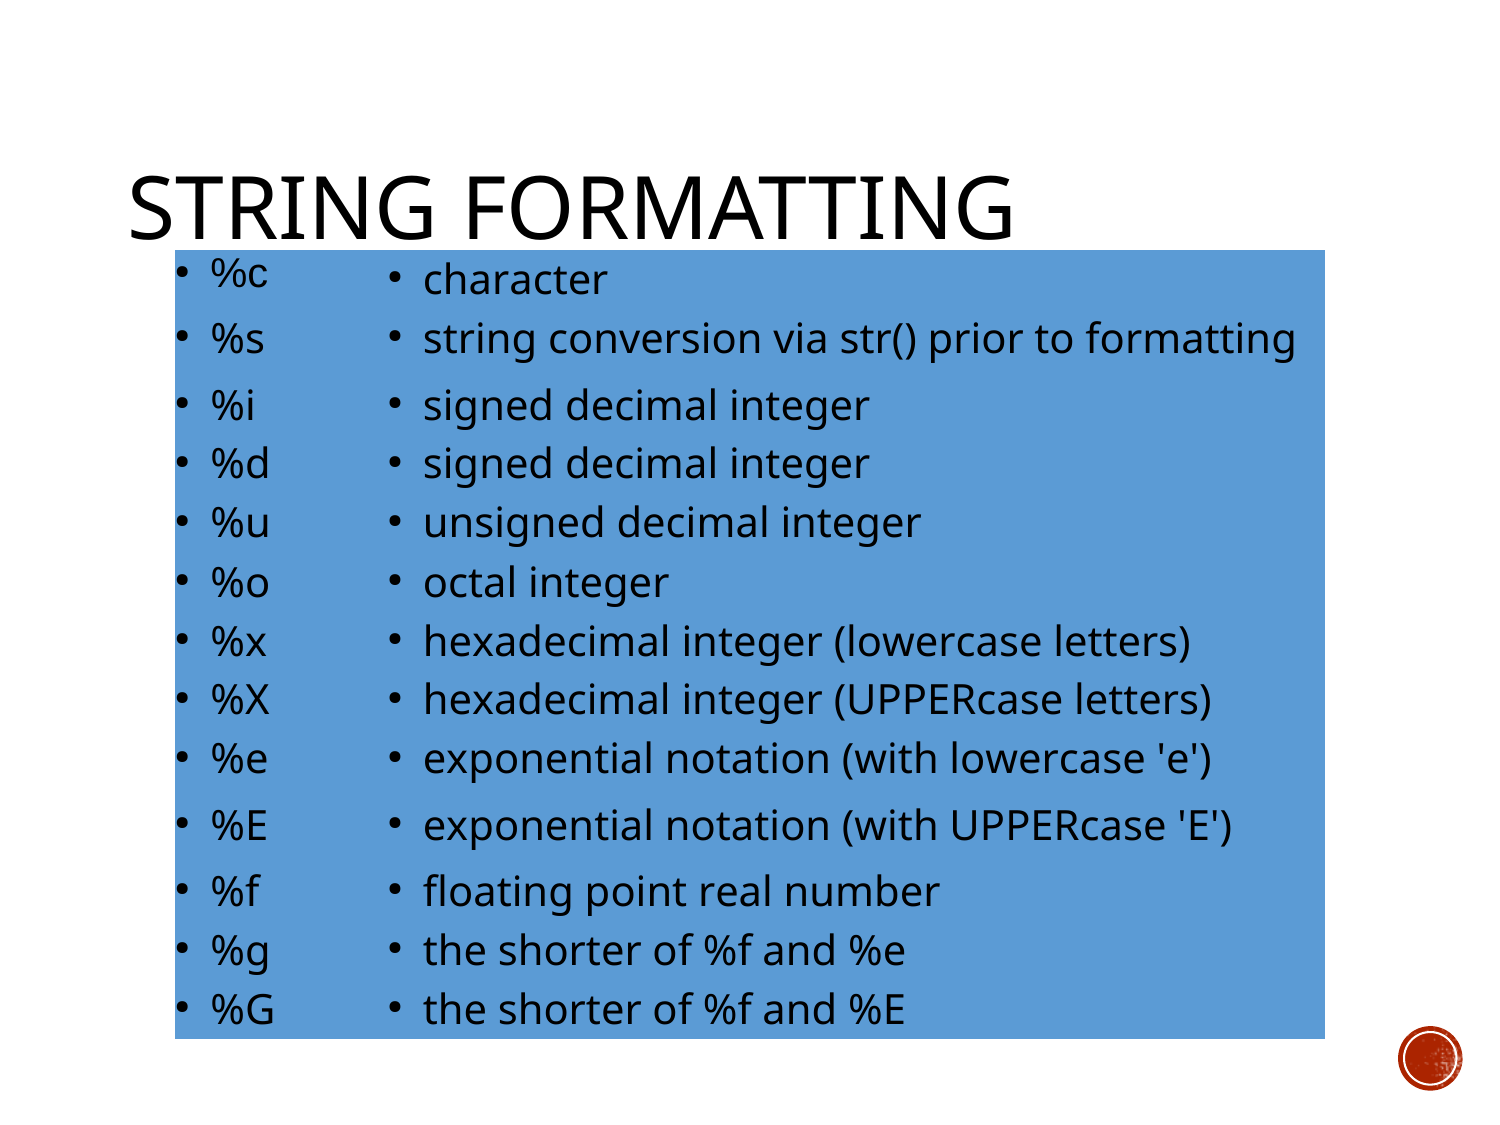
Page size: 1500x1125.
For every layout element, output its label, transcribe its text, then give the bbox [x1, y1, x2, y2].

table_cell %X [175, 670, 387, 729]
title String Formatting [112, 79, 1388, 344]
table_cell octal integer [387, 552, 1325, 611]
table_cell the shorter of %f and %E [387, 980, 1325, 1039]
table_cell %f [175, 862, 387, 921]
table_cell signed decimal integer [387, 434, 1325, 493]
table_cell %s [175, 309, 387, 375]
table_cell %x [175, 611, 387, 670]
table_cell %i [175, 375, 387, 434]
table_cell hexadecimal integer (UPPERcase letters) [387, 670, 1325, 729]
table_cell %o [175, 552, 387, 611]
table_cell string conversion via str() prior to formatting [387, 309, 1325, 375]
table_cell %d [175, 434, 387, 493]
table_header %c [175, 250, 387, 309]
table_cell the shorter of %f and %e [387, 921, 1325, 980]
table_cell %G [175, 980, 387, 1039]
table_cell unsigned decimal integer [387, 493, 1325, 552]
table_cell %g [175, 921, 387, 980]
table_header character [387, 250, 1325, 309]
table_cell floating point real number [387, 862, 1325, 921]
table_cell exponential notation (with UPPERcase 'E') [387, 795, 1325, 862]
table_cell %u [175, 493, 387, 552]
table_cell %E [175, 795, 387, 862]
table_cell %e [175, 729, 387, 795]
table_cell exponential notation (with lowercase 'e') [387, 729, 1325, 795]
table_cell hexadecimal integer (lowercase letters) [387, 611, 1325, 670]
table_cell signed decimal integer [387, 375, 1325, 434]
